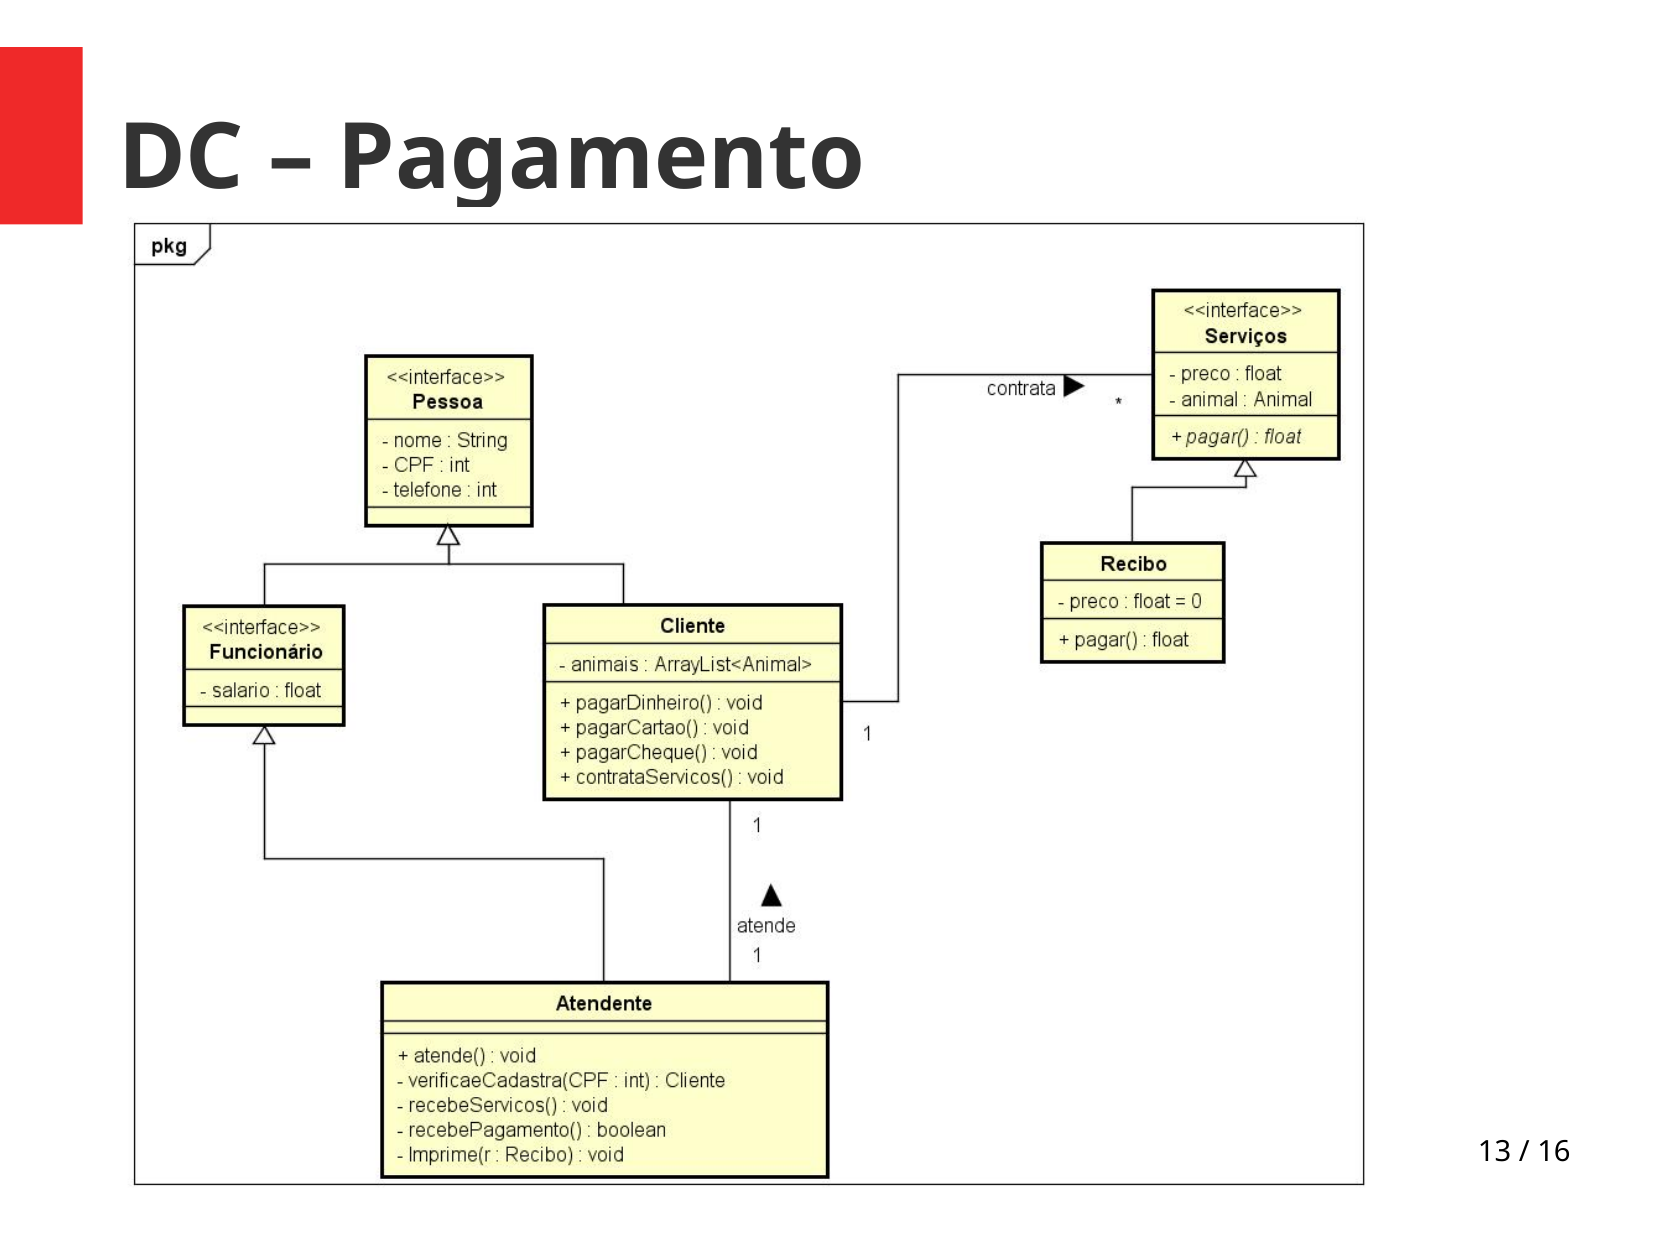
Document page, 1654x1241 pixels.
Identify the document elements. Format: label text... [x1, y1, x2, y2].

title DC – Pagamento [118, 49, 1571, 257]
picture [118, 207, 1378, 1201]
